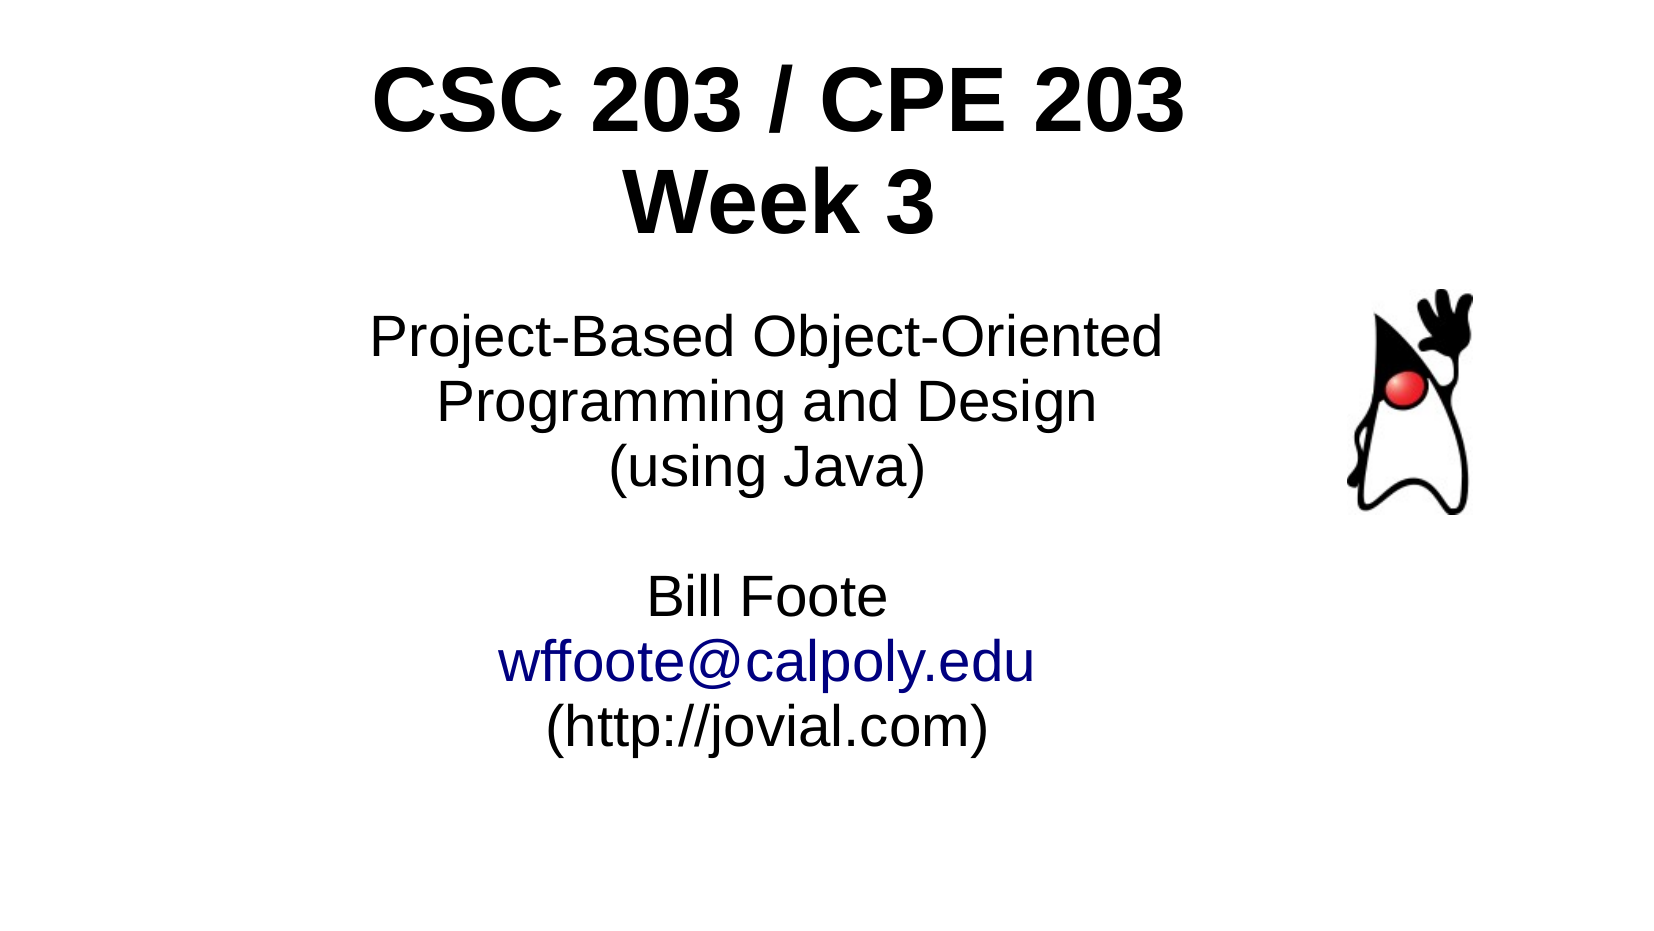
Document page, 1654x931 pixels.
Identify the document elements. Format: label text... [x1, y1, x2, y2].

picture [1347, 289, 1473, 515]
subtitle Project-Based Object-Oriented Programming and Design (using Java) Bill Foote wffoote@calpoly.edu (http://jovial.com) [23, 172, 1512, 892]
title CSC 203 / CPE 203 Week 3 [35, 2, 1524, 301]
